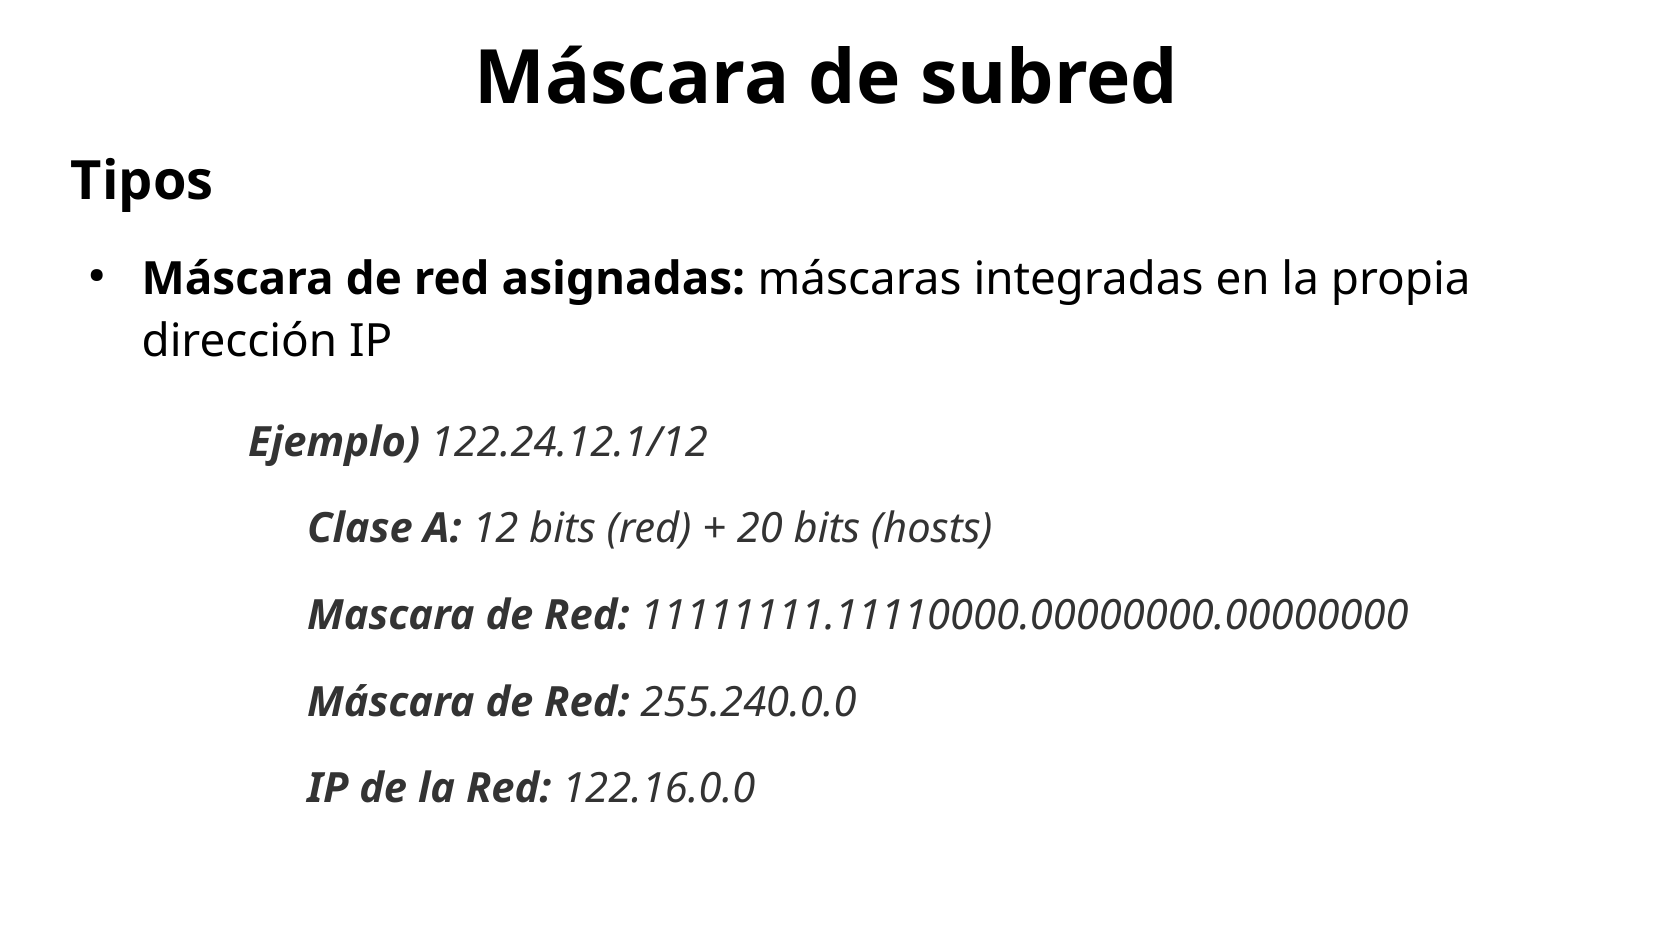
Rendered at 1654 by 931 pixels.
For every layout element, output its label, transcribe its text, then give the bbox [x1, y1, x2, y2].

list Tipos Máscara de red asignadas: máscaras integradas en la propia dirección IP Ejemplo) 122.24.12.1/12 Clase A: 12 bits (red) + 20 bits (hosts) Mascara de Red: 11111111.11110000.00000000.00000000 Máscara de Red: 255.240.0.0 IP de la Red: 122.16.0.0 [70, 141, 1583, 821]
title Máscara de subred [82, 19, 1571, 130]
